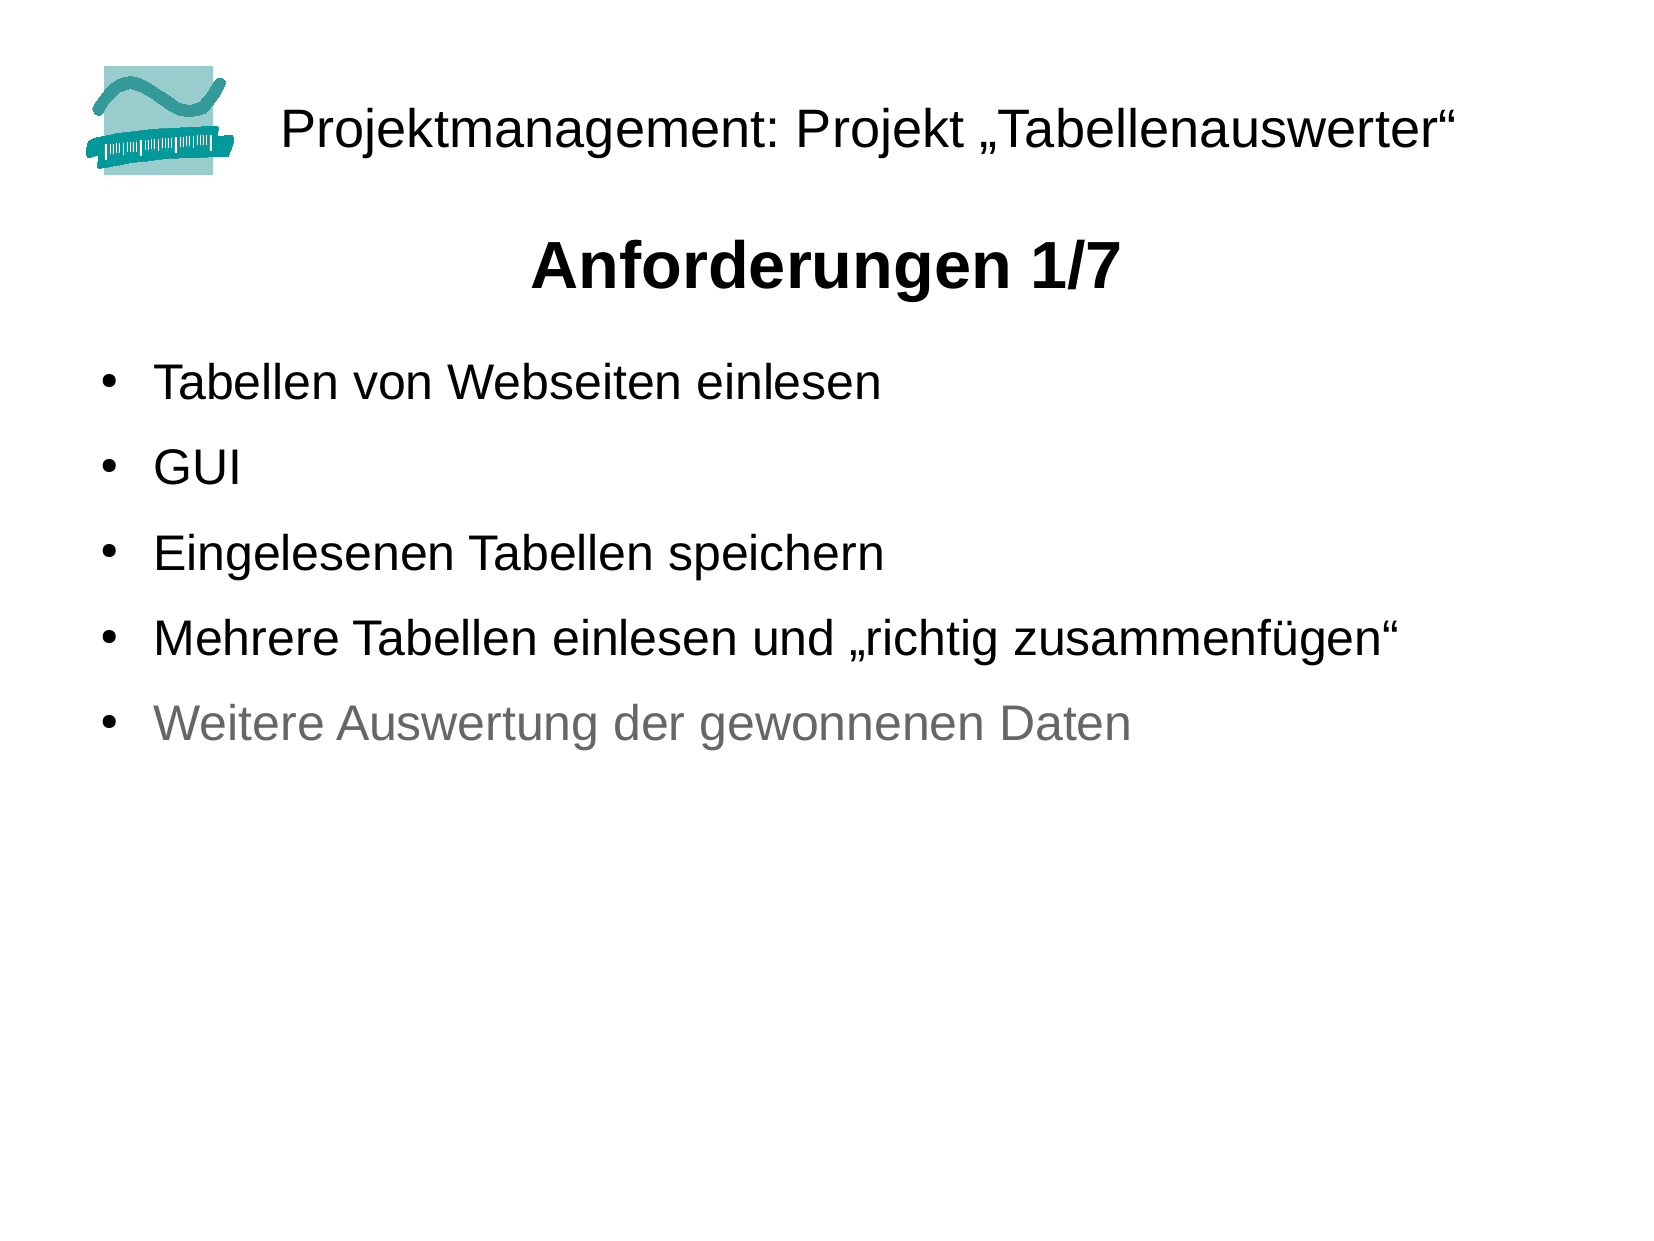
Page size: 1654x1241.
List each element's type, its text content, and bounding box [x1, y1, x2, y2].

picture [84, 58, 237, 179]
title Anforderungen 1/7 [88, 206, 1565, 325]
list Tabellen von Webseiten einlesen GUI Eingelesenen Tabellen speichern Mehrere Tabellen einlesen und „richtig zusammenfügen“ Weitere Auswertung der gewonnenen Daten [82, 354, 1571, 1123]
